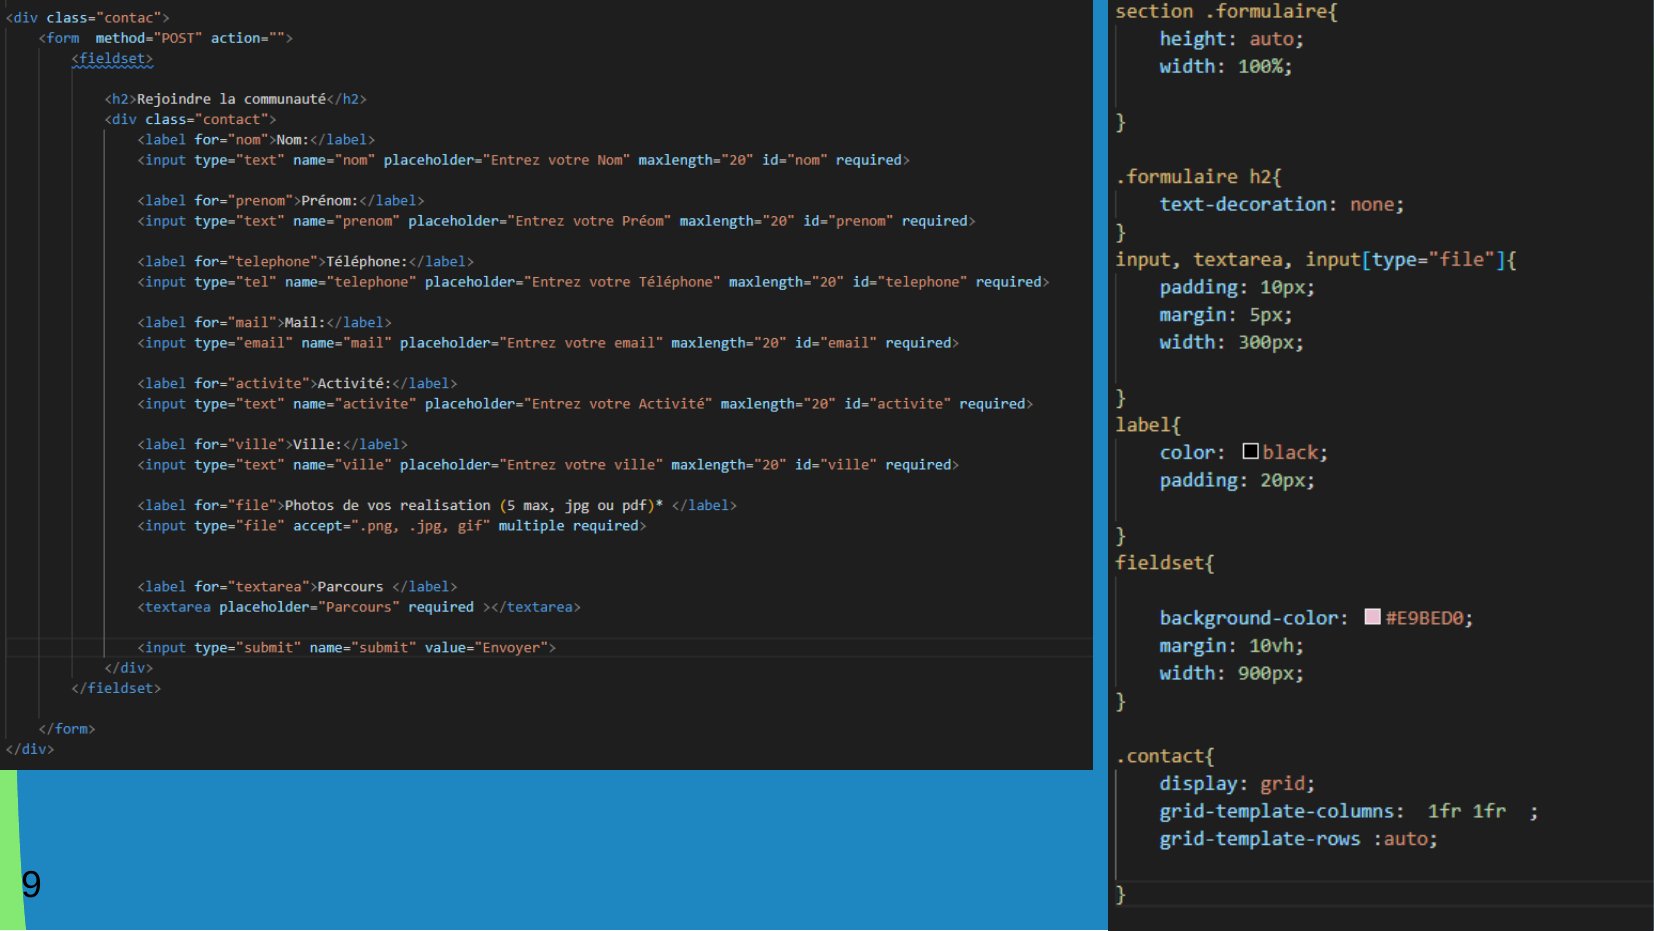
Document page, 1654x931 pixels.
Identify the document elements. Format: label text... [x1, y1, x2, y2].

text_box <numéro> [6, 856, 207, 927]
picture [0, 0, 1093, 771]
picture [1108, 0, 1654, 931]
